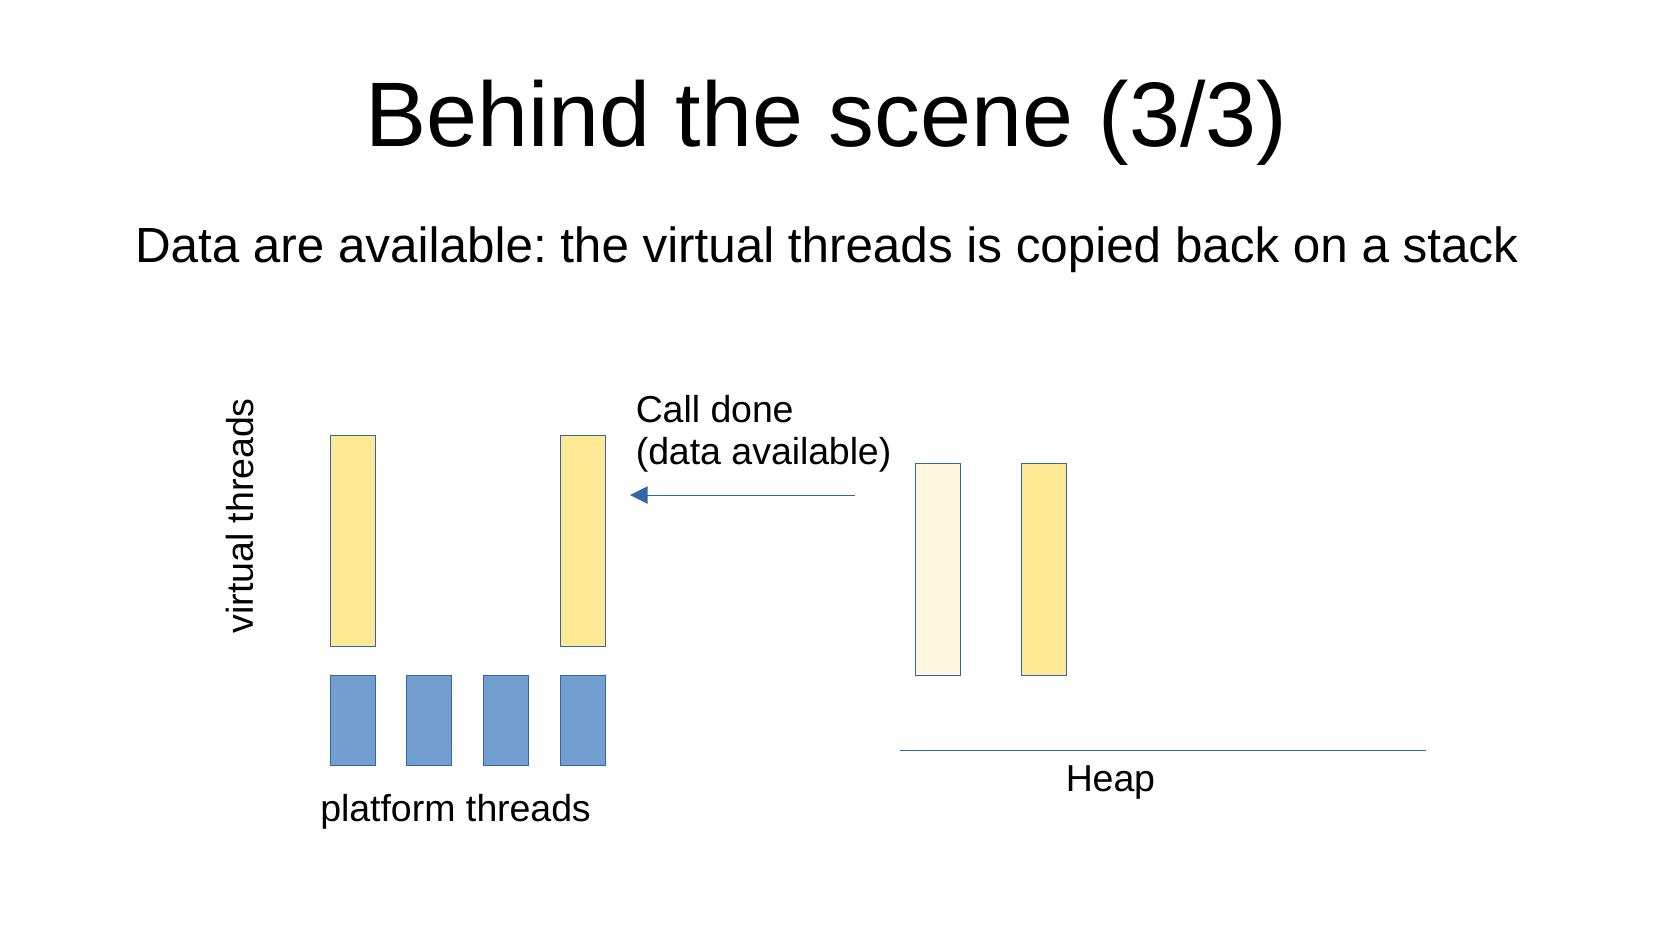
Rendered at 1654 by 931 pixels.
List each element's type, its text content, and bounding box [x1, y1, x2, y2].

text_box Heap [1051, 751, 1171, 807]
text_box Call done (data available) [621, 381, 907, 481]
text_box [915, 463, 961, 676]
text_box [560, 675, 606, 766]
text_box platform threads [305, 780, 606, 837]
text_box [483, 675, 529, 766]
text_box [330, 435, 376, 647]
text_box virtual threads [211, 383, 269, 648]
text_box [330, 675, 376, 766]
text_box [560, 435, 606, 647]
text_box [1021, 463, 1067, 676]
list Data are available: the virtual threads is copied back on a stack [82, 217, 1571, 301]
title Behind the scene (3/3) [82, 37, 1571, 193]
text_box [406, 675, 452, 766]
